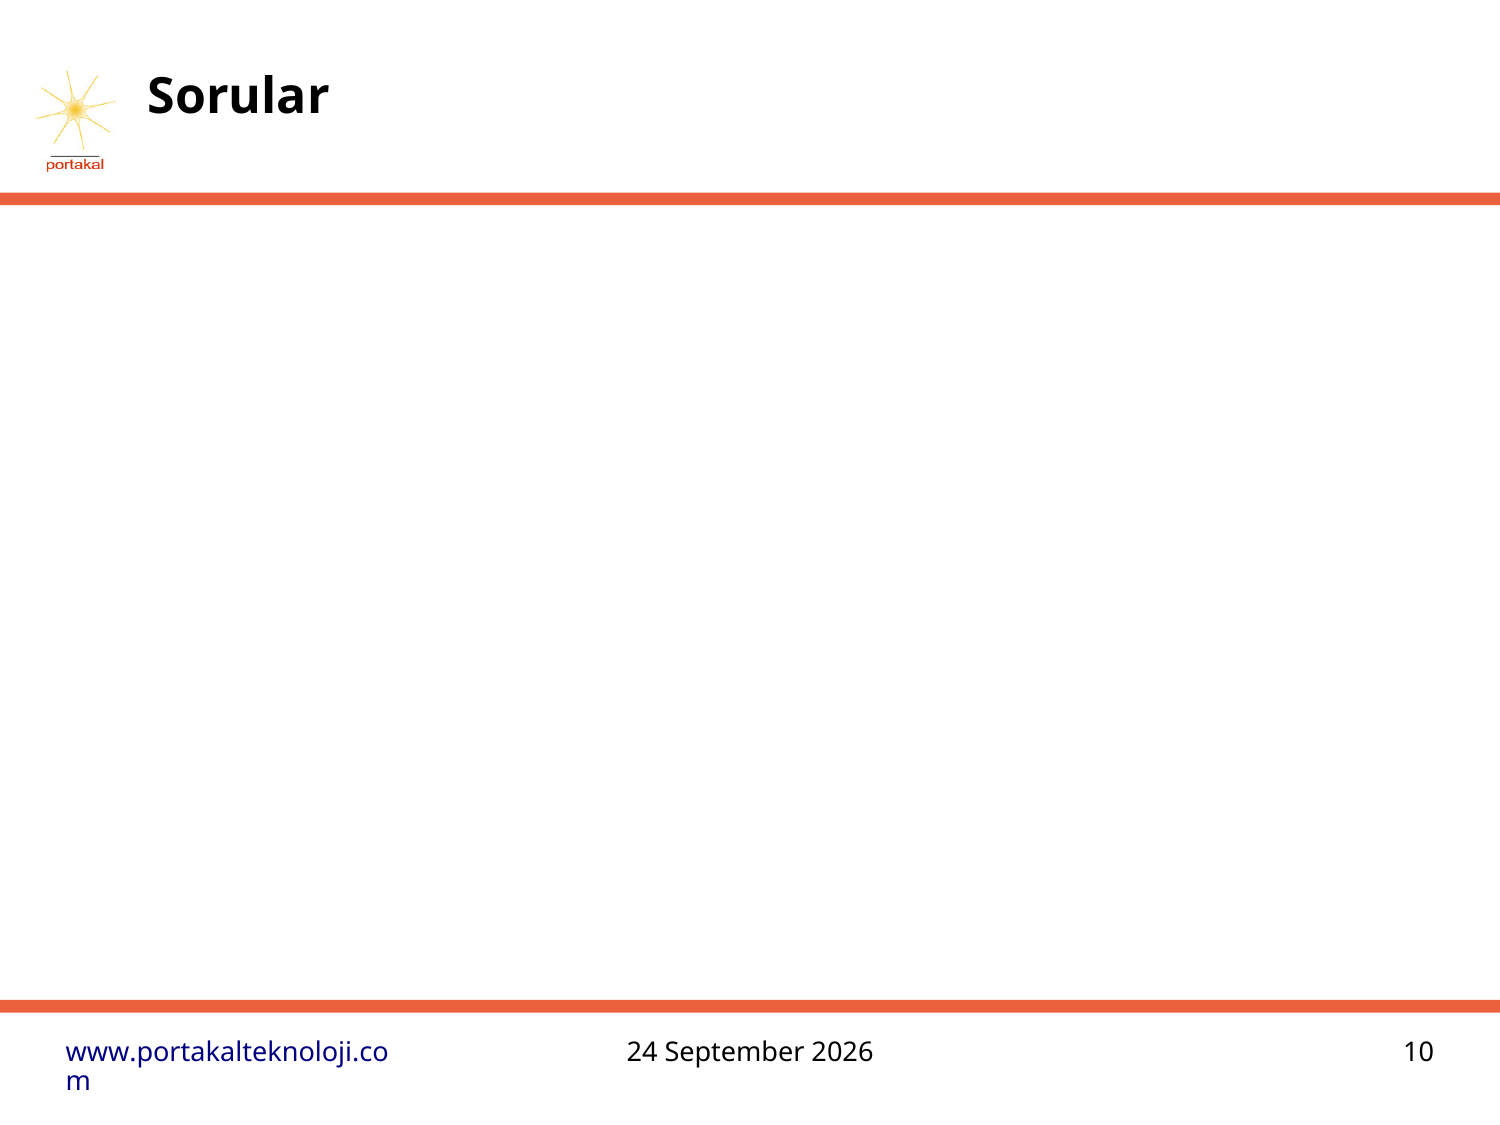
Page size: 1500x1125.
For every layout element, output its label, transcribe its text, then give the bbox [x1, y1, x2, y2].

picture [29, 5, 120, 184]
title Sorular [147, 7, 1450, 181]
